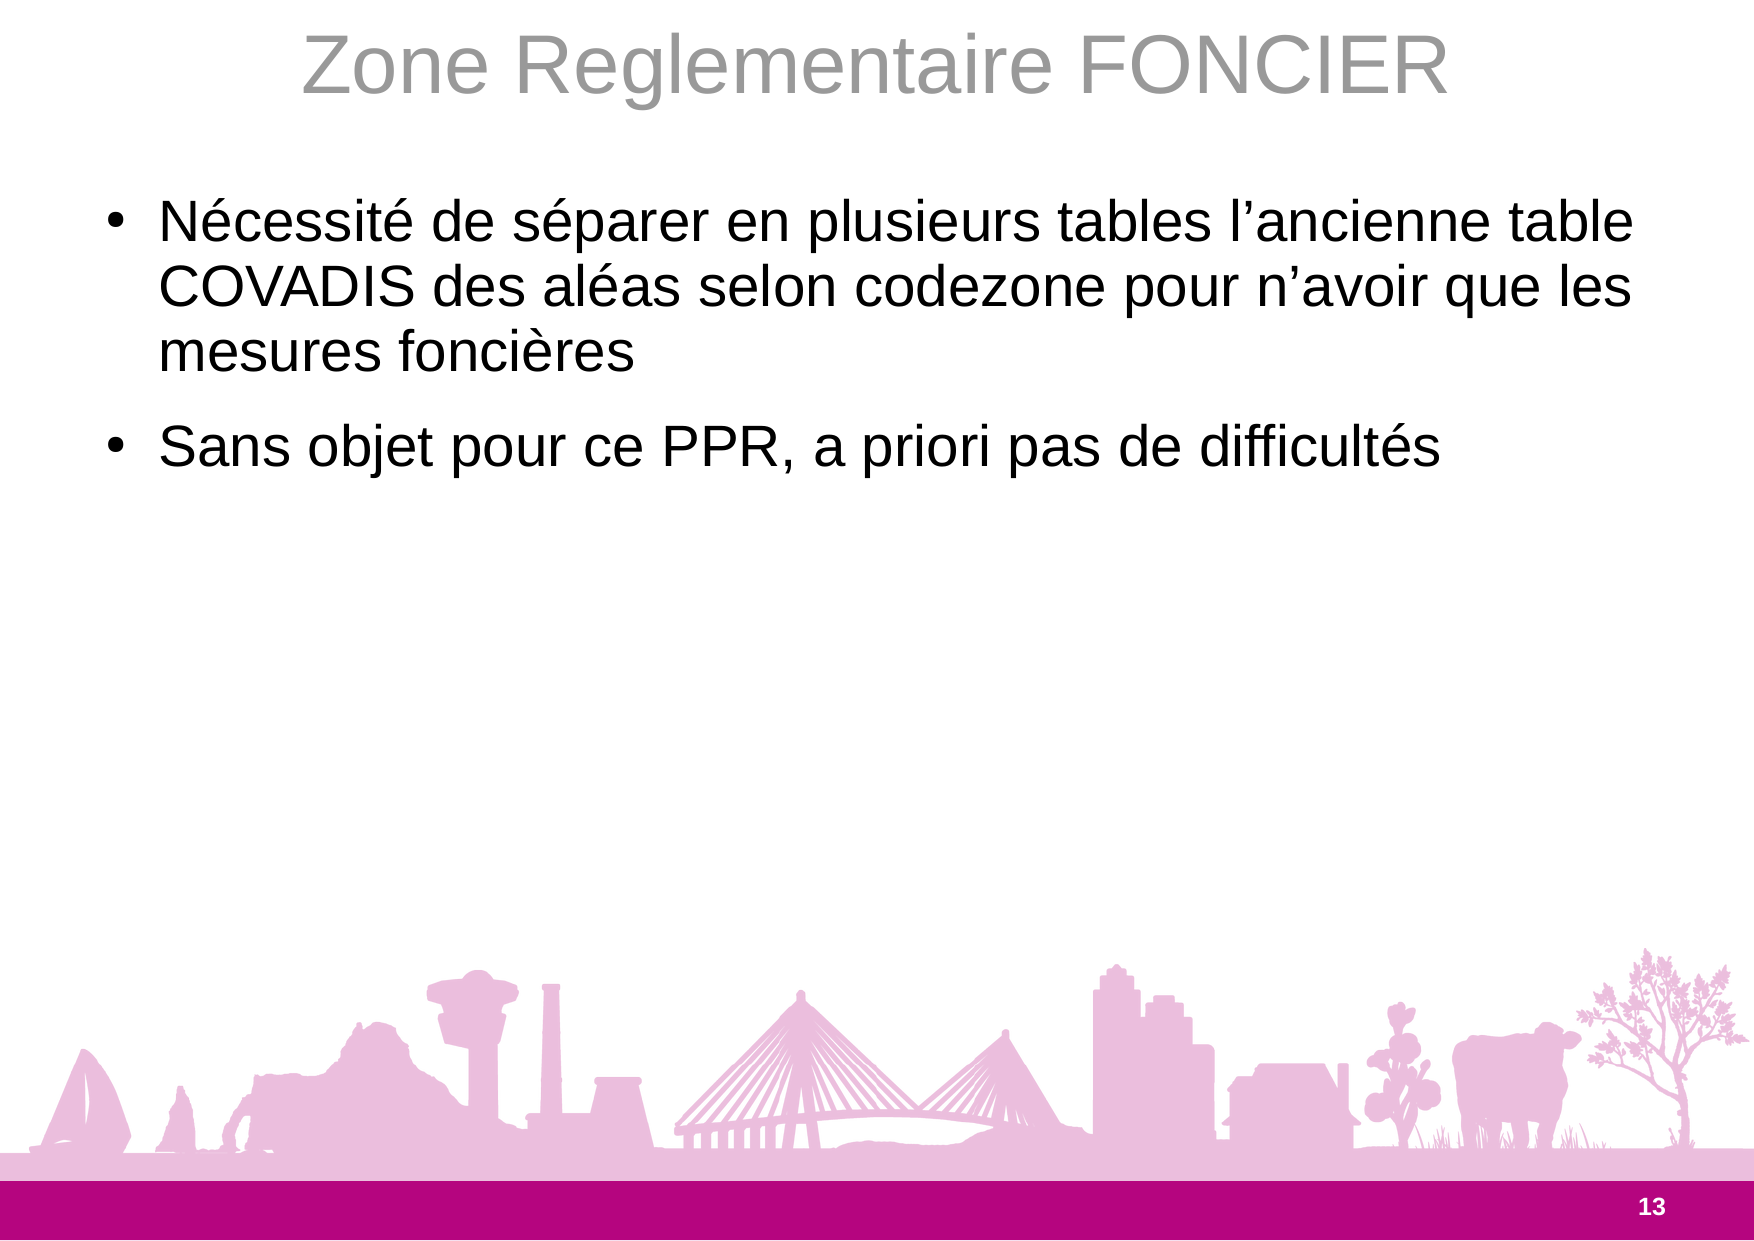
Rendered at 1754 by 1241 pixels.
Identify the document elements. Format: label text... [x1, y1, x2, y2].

title Zone Reglementaire FONCIER [87, 0, 1667, 130]
list Nécessité de séparer en plusieurs tables l’ancienne table COVADIS des aléas selon codezone pour n’avoir que les mesures foncières Sans objet pour ce PPR, a priori pas de difficultés [87, 188, 1667, 1010]
